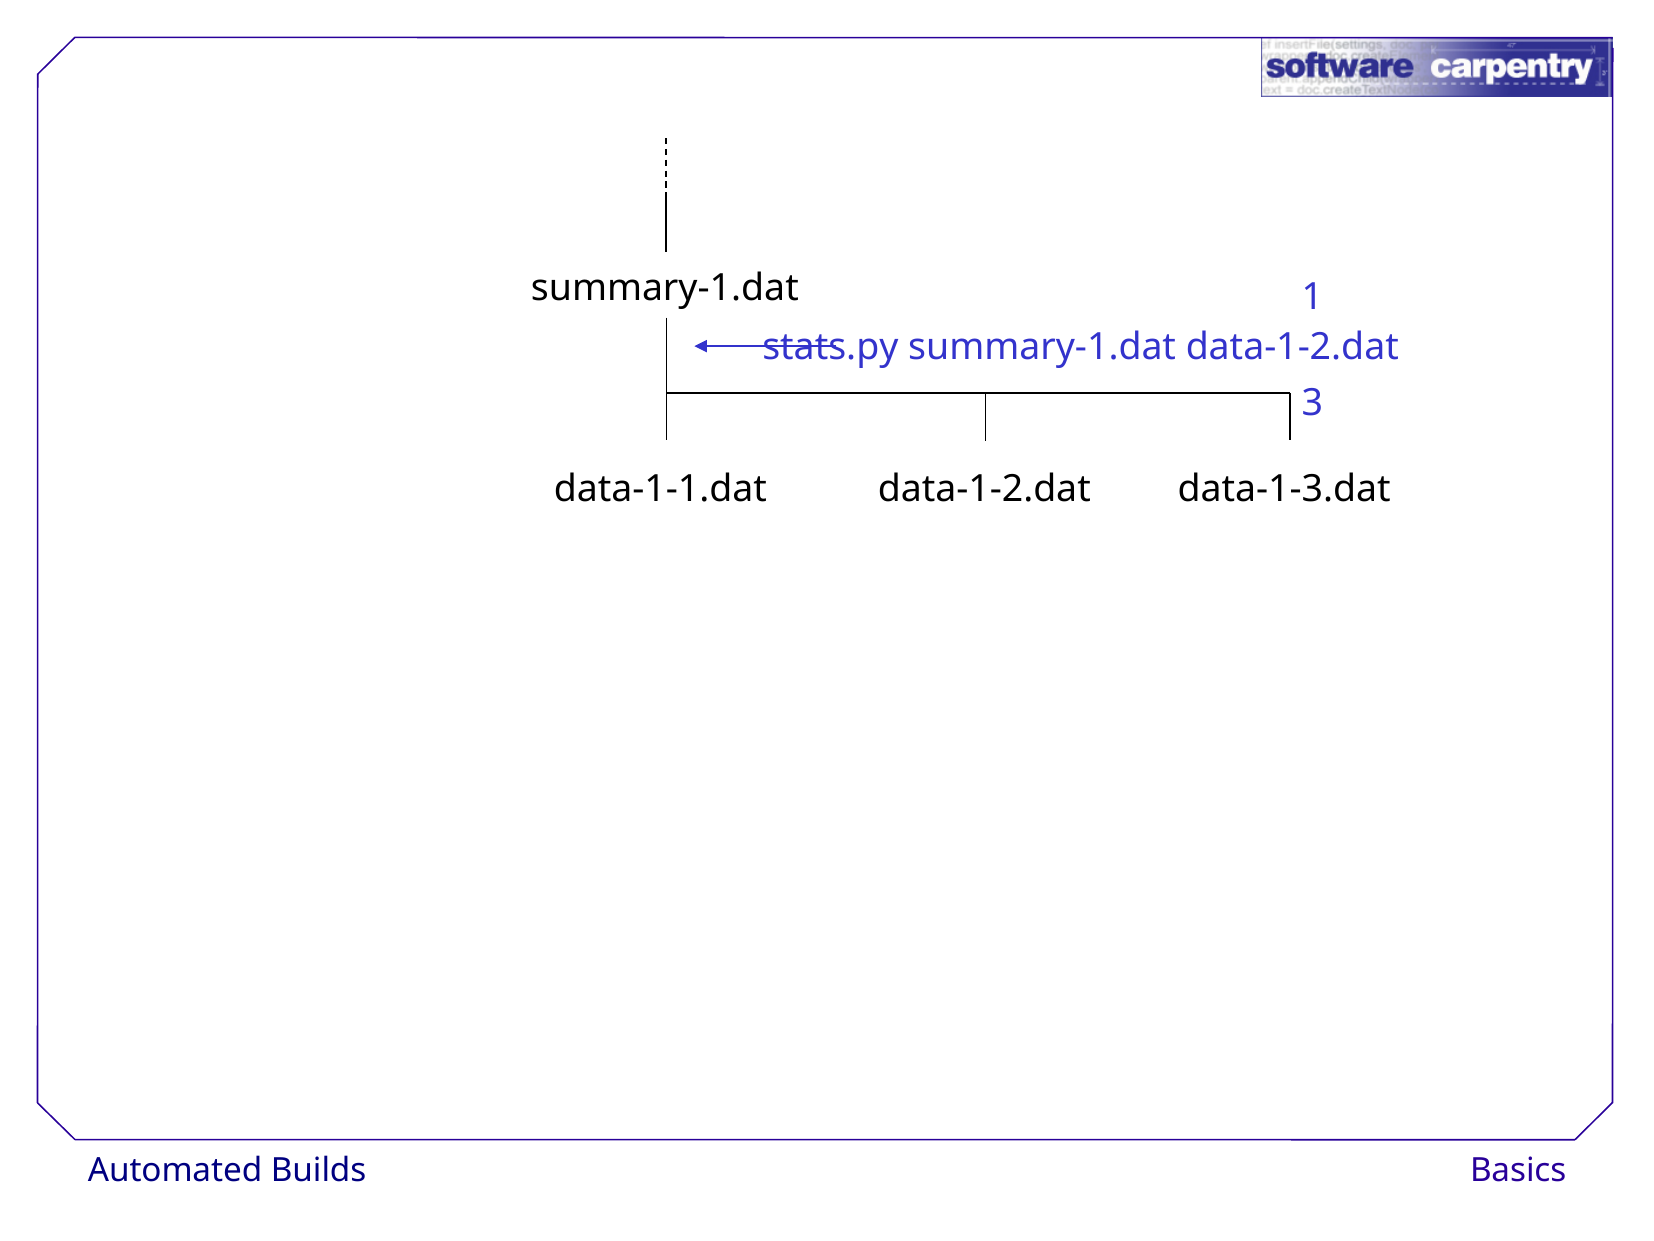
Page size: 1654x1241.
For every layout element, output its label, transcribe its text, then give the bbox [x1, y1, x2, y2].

text_box stats.py summary-1.dat data-1-2.dat [747, 291, 1565, 375]
text_box data-1-2.dat [788, 433, 1181, 517]
picture [1261, 39, 1613, 97]
text_box data-1-1.dat [464, 433, 788, 517]
text_box 3 [1286, 348, 1489, 432]
text_box data-1-3.dat [1181, 433, 1481, 517]
text_box summary-1.dat [441, 232, 889, 316]
text_box 1 [1286, 241, 1489, 325]
